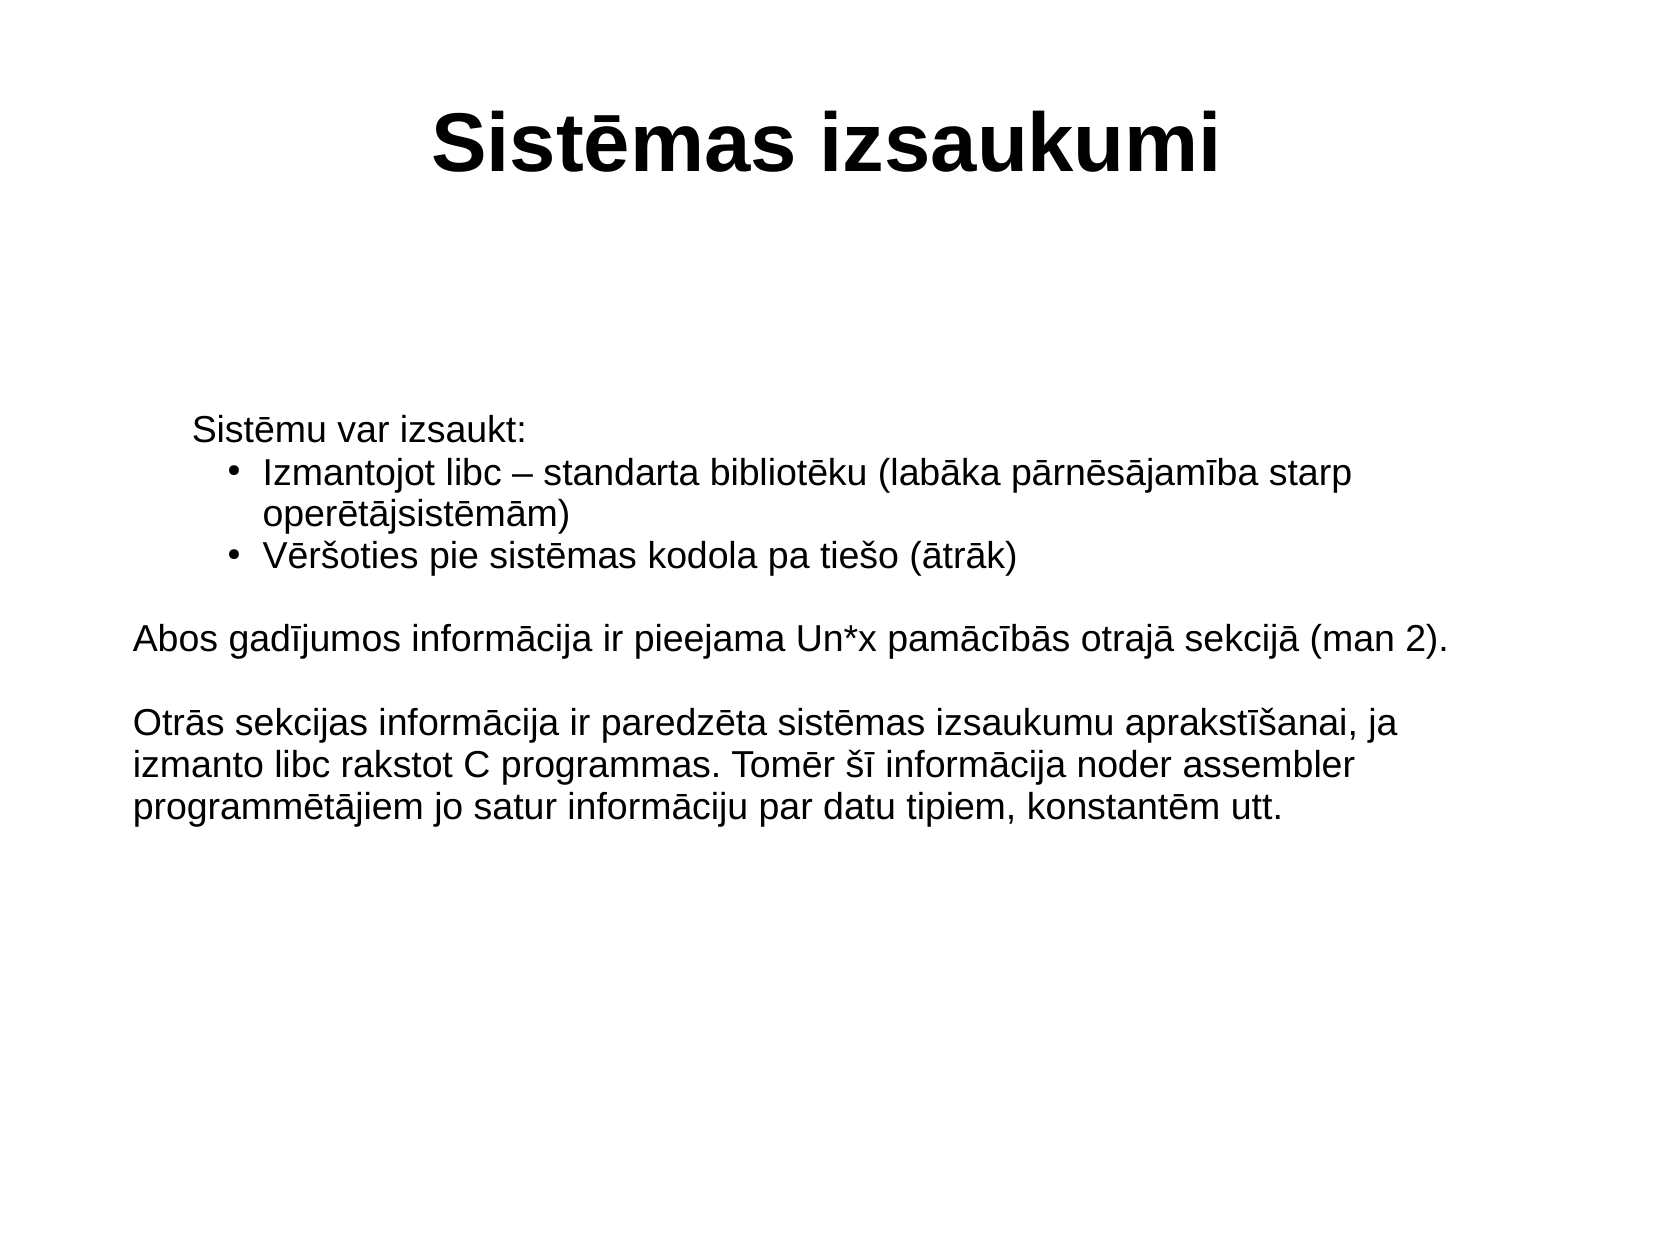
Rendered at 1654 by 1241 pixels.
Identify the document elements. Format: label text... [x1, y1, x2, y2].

text_box Sistēmu var izsaukt: Izmantojot libc – standarta bibliotēku (labāka pārnēsājamība starp operētājsistēmām) Vēršoties pie sistēmas kodola pa tiešo (ātrāk) [177, 401, 1536, 585]
text_box Abos gadījumos informācija ir pieejama Un*x pamācībās otrajā sekcijā (man 2). Otrās sekcijas informācija ir paredzēta sistēmas izsaukumu aprakstīšanai, ja izmanto libc rakstot C programmas. Tomēr šī informācija noder assembler programmētājiem jo satur informāciju par datu tipiem, konstantēm utt. [118, 610, 1506, 836]
text_box Sistēmas izsaukumi [118, 88, 1536, 197]
